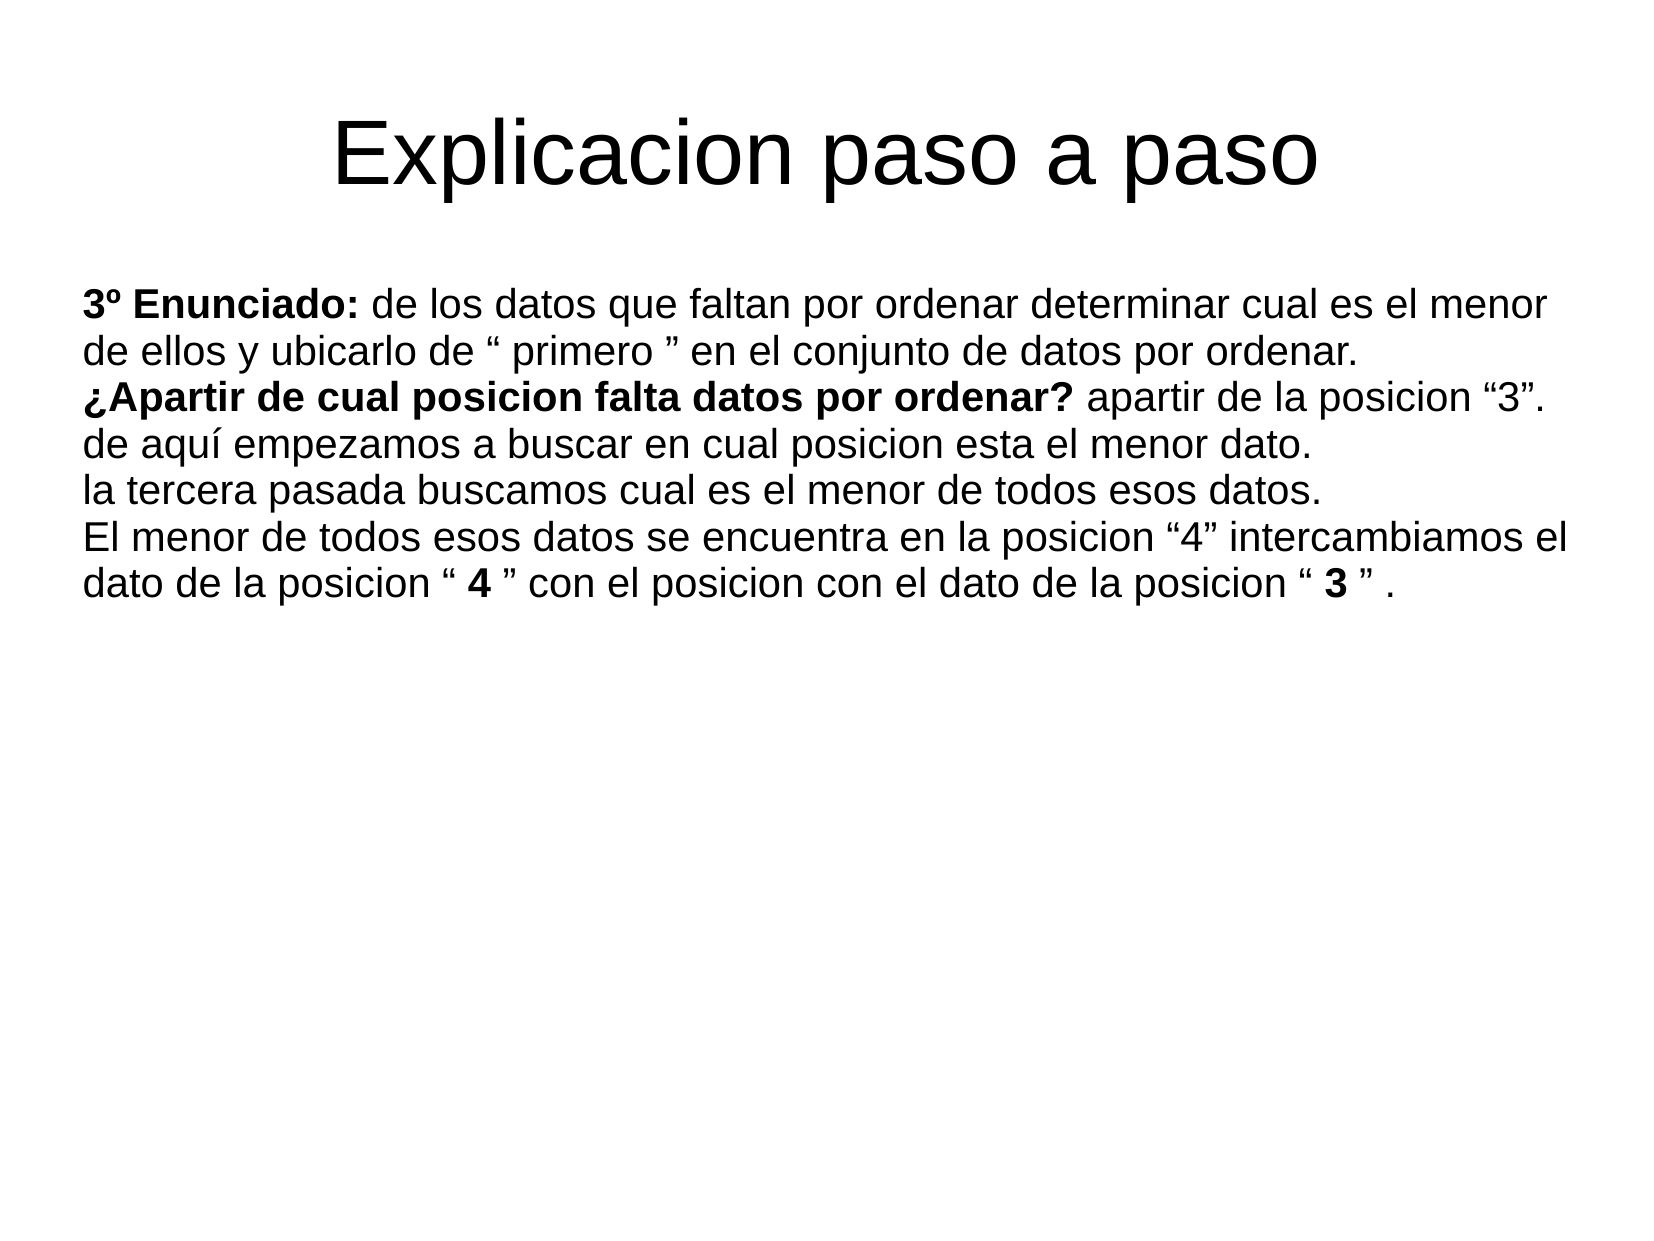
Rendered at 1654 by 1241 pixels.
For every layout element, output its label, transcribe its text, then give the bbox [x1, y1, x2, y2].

title Explicacion paso a paso [82, 49, 1571, 257]
subtitle 3º Enunciado: de los datos que faltan por ordenar determinar cual es el menor de ellos y ubicarlo de “ primero ” en el conjunto de datos por ordenar. ¿Apartir de cual posicion falta datos por ordenar? apartir de la posicion “3”. de aquí empezamos a buscar en cual posicion esta el menor dato. la tercera pasada buscamos cual es el menor de todos esos datos. El menor de todos esos datos se encuentra en la posicion “4” intercambiamos el dato de la posicion “ 4 ” con el posicion con el dato de la posicion “ 3 ” . [82, 276, 1571, 1122]
